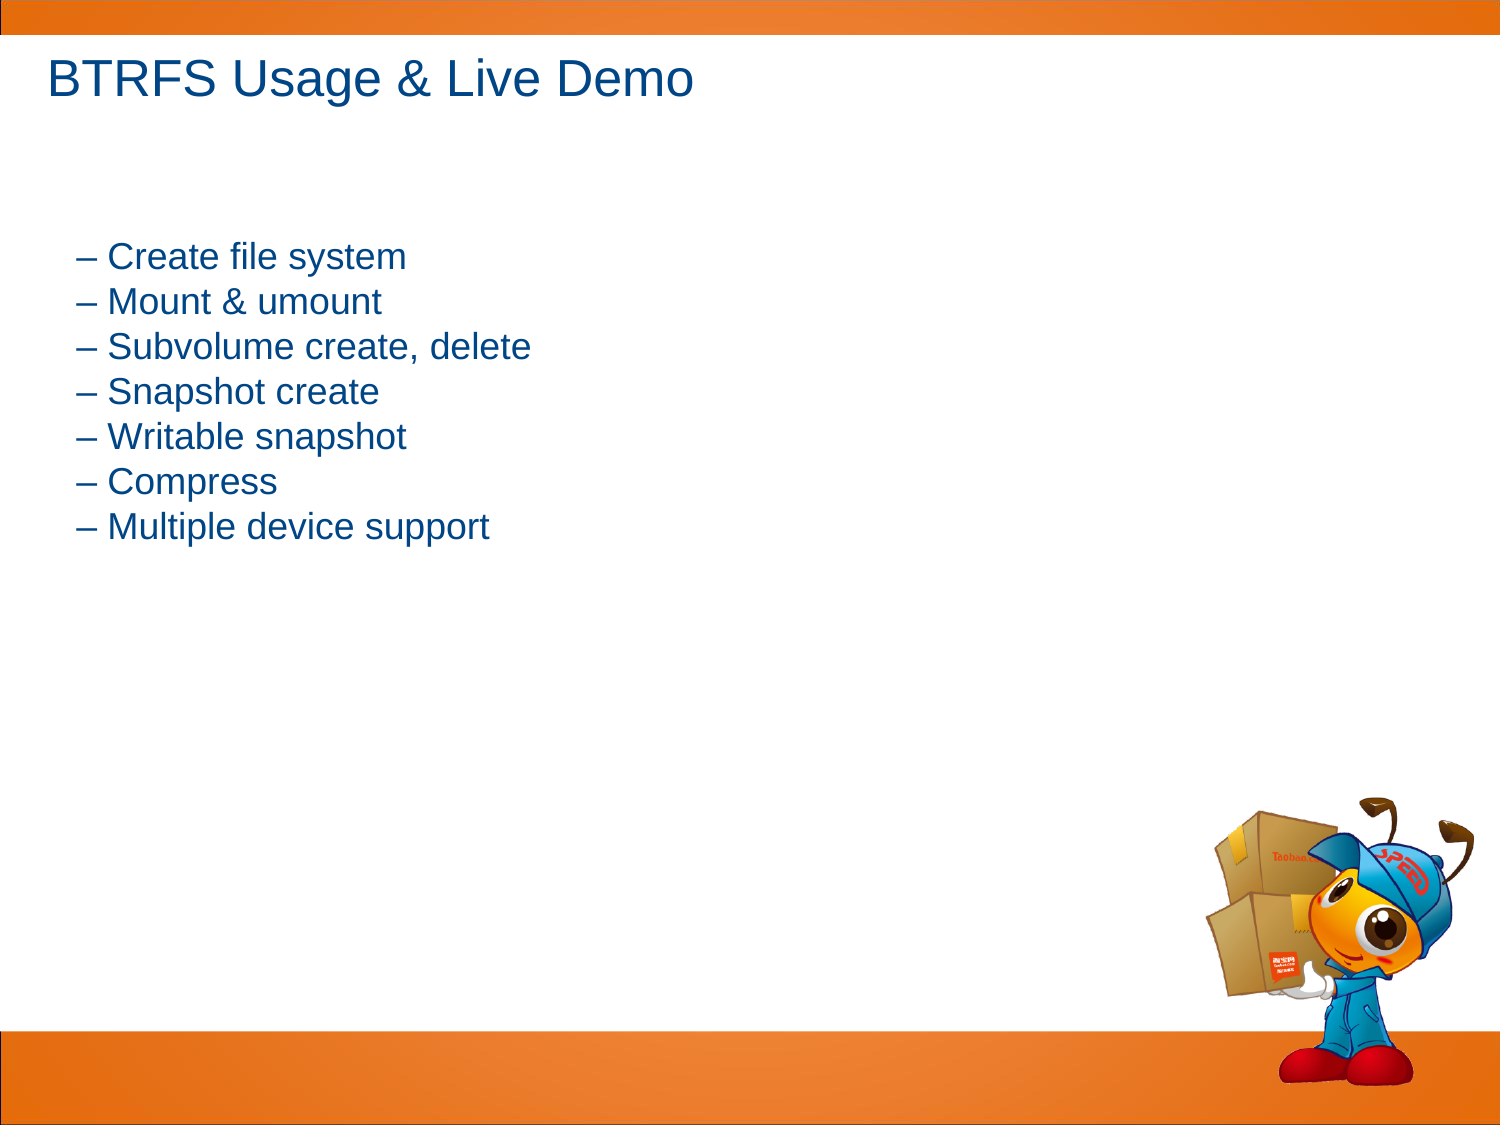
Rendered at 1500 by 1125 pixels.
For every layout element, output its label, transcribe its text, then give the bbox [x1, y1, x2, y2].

picture [0, 785, 1500, 1125]
text_box BTRFS Usage & Live Demo [32, 37, 710, 115]
text_box – Create file system – Mount & umount – Subvolume create, delete – Snapshot create – Writable snapshot – Compress – Multiple device support [61, 224, 1388, 645]
picture [0, 0, 1500, 35]
